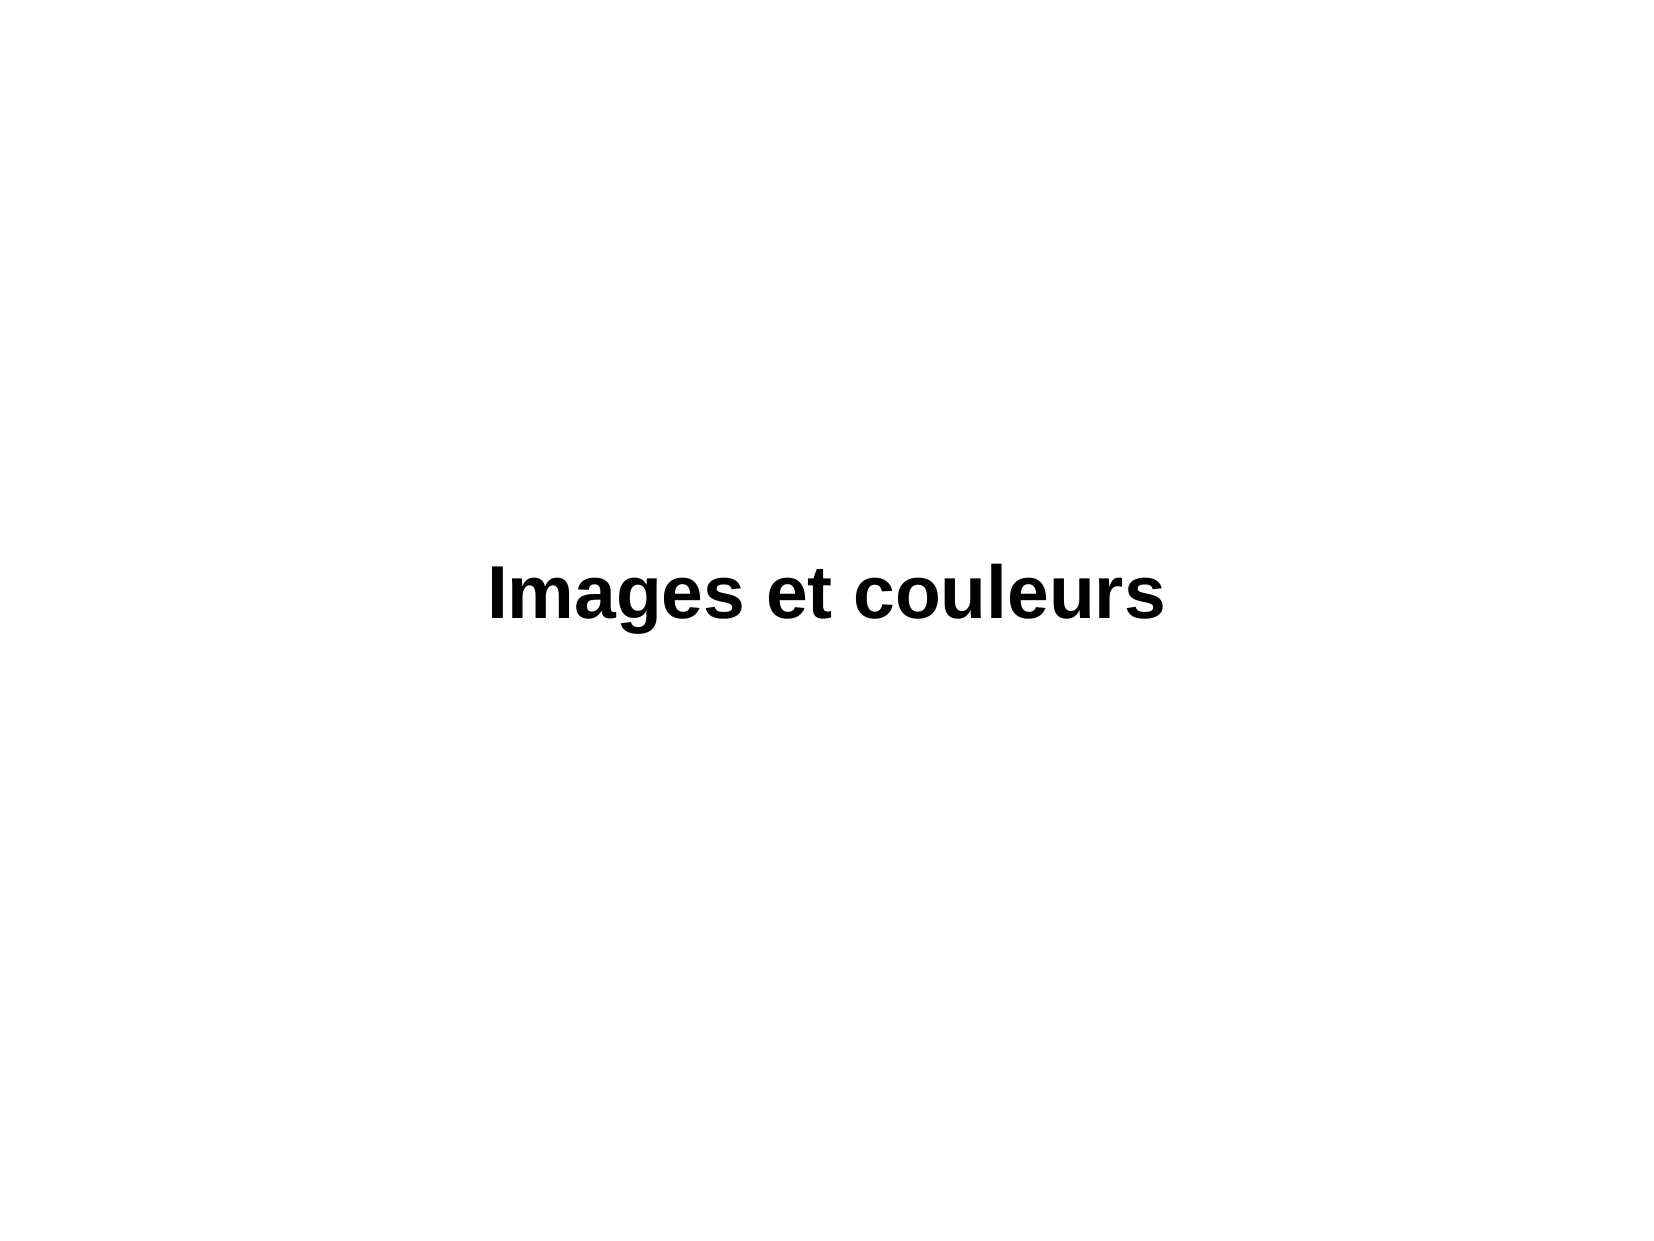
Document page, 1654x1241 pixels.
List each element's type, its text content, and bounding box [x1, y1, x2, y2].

text_box Images et couleurs [0, 543, 1654, 643]
